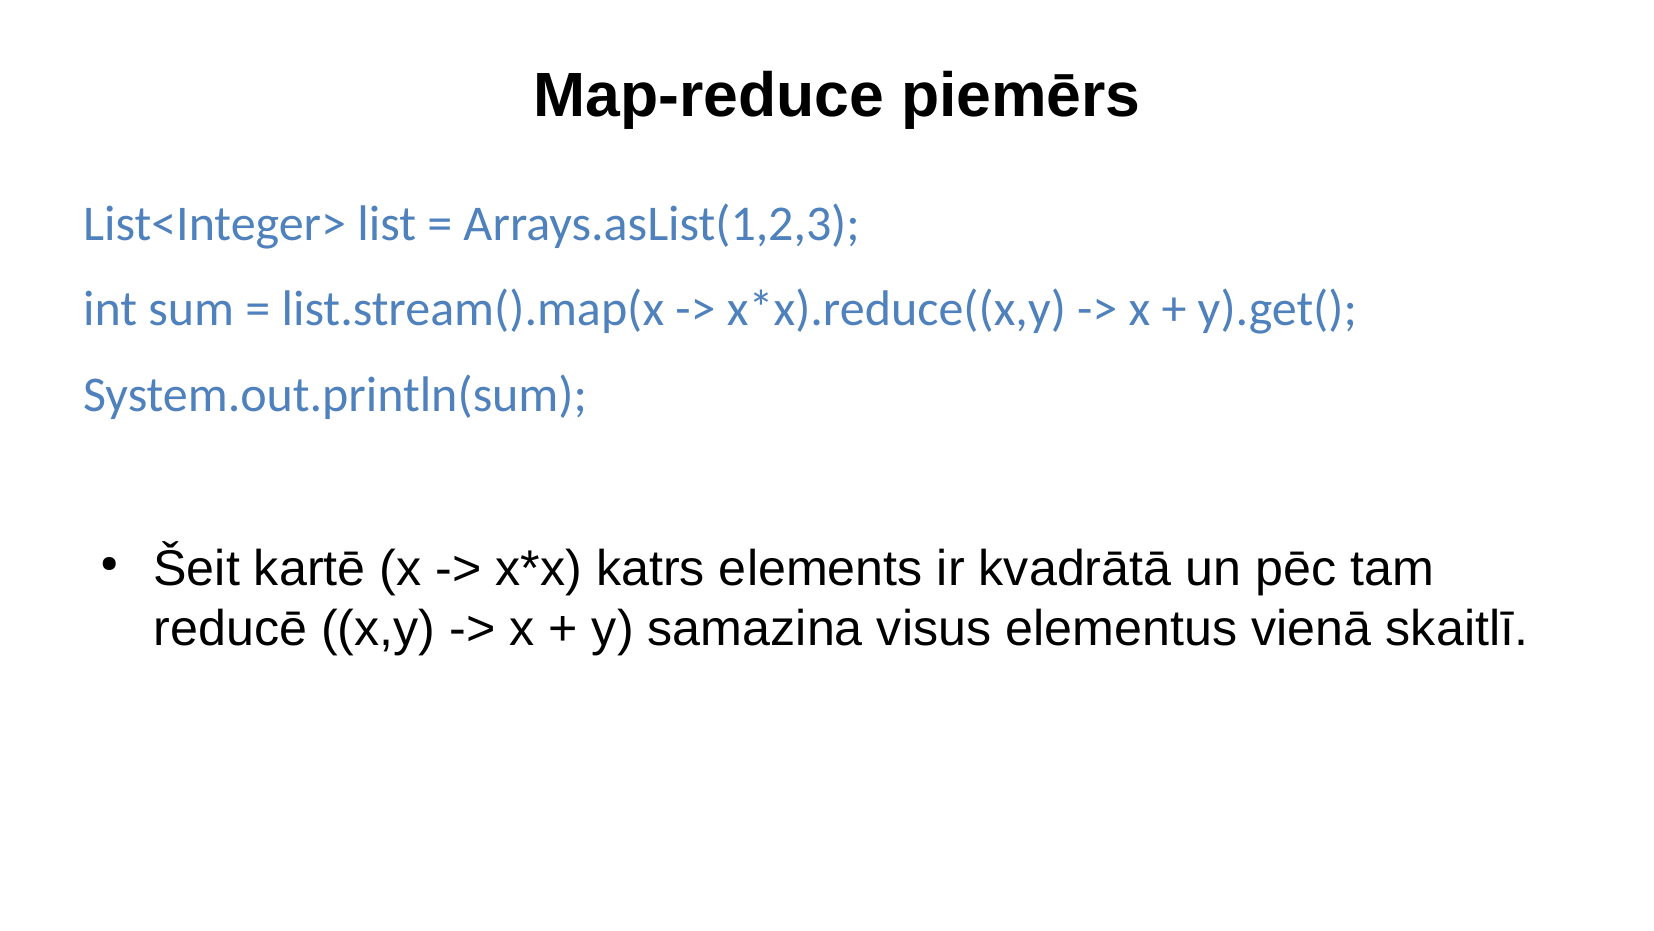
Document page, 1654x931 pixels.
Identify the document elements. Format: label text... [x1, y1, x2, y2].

title Map-reduce piemērs [82, 36, 1571, 146]
list List<Integer> list = Arrays.asList(1,2,3); int sum = list.stream().map(x -> x*x).reduce((x,y) -> x + y).get(); System.out.println(sum); Šeit kartē (x -> x*x) katrs elements ir kvadrātā un pēc tam reducē ((x,y) -> x + y) samazina visus elementus vienā skaitlī. [82, 191, 1538, 889]
